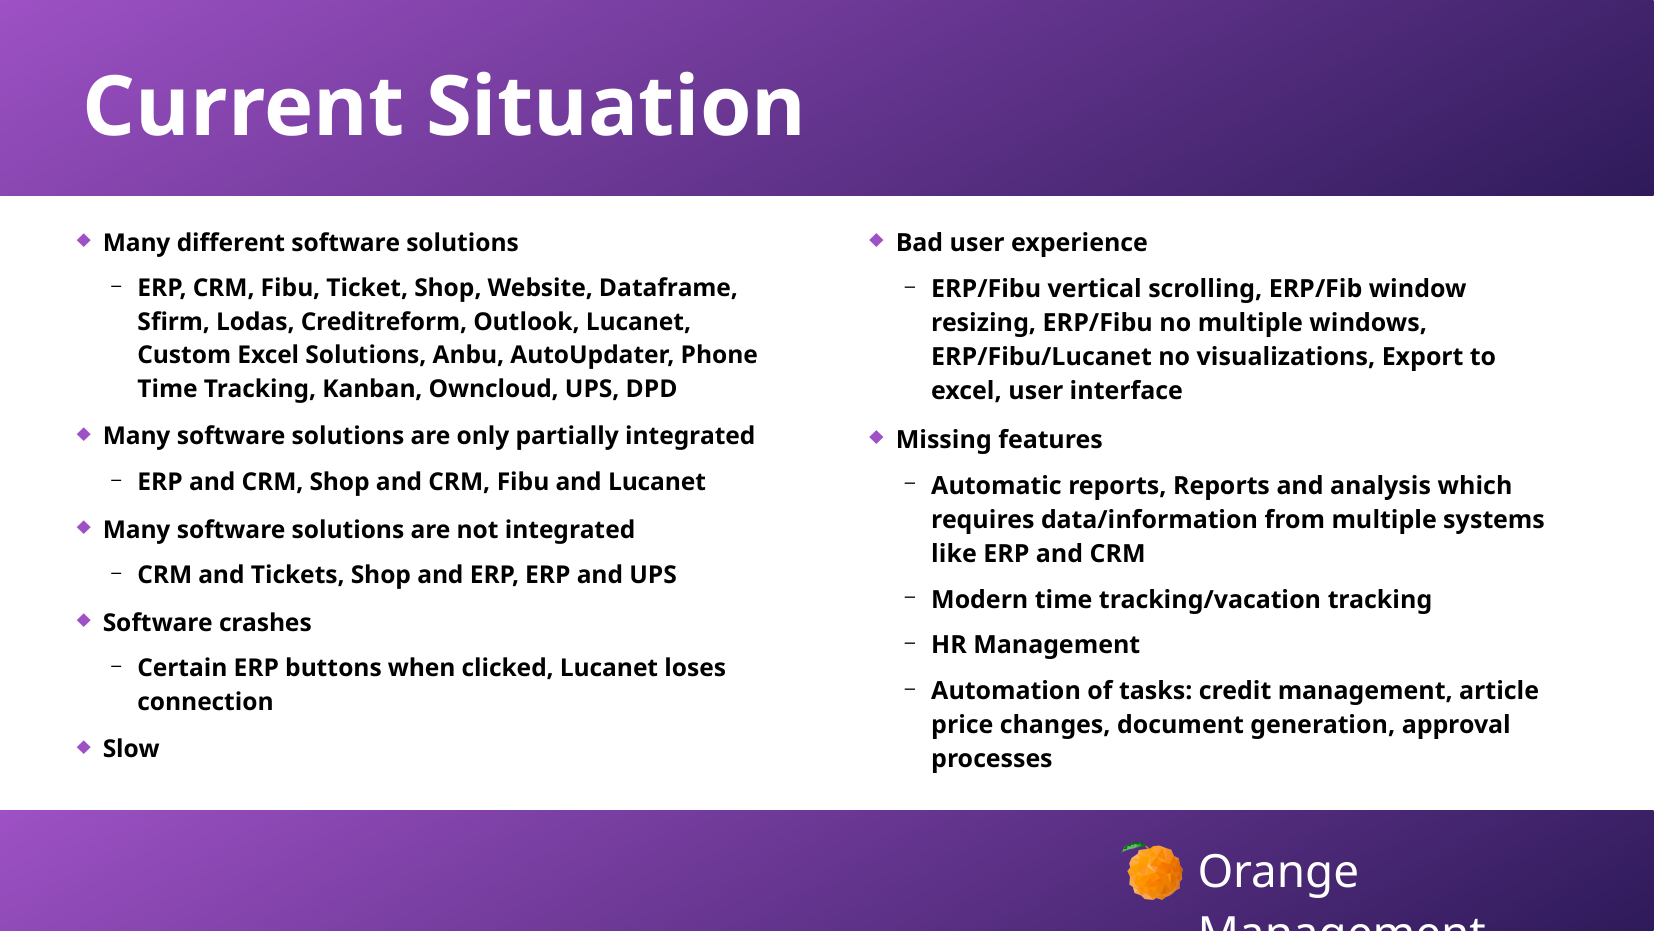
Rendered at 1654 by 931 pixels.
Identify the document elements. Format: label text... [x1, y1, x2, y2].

text_box [1423, 927, 1434, 931]
text_box Orange Management [1182, 830, 1648, 907]
text_box [1205, 921, 1209, 931]
text_box [1450, 927, 1461, 931]
picture [1121, 842, 1182, 901]
text_box [1381, 927, 1391, 931]
title Current Situation [82, 25, 1571, 181]
text_box [1273, 927, 1284, 931]
text_box [0, 0, 1654, 196]
text_box [1326, 927, 1337, 931]
text_box [0, 810, 1654, 931]
text_box [1396, 927, 1407, 931]
list Many different software solutions ERP, CRM, Fibu, Ticket, Shop, Website, Dataframe, Sfirm, Lodas, Creditreform, Outlook, Lucanet, Custom Excel Solutions, Anbu, AutoUpdater, Phone Time Tracking, Kanban, Owncloud, UPS, DPD Many software solutions are only partially integrated ERP and CRM, Shop and CRM, Fibu and Lucanet Many software solutions are not integrated CRM and Tickets, Shop and ERP, ERP and UPS Software crashes Certain ERP buttons when clicked, Lucanet loses connection Slow [68, 225, 768, 781]
text_box [1355, 927, 1366, 931]
list Bad user experience ERP/Fibu vertical scrolling, ERP/Fib window resizing, ERP/Fibu no multiple windows, ERP/Fibu/Lucanet no visualizations, Export to excel, user interface Missing features Automatic reports, Reports and analysis which requires data/information from multiple systems like ERP and CRM Modern time tracking/vacation tracking HR Management Automation of tasks: credit management, article price changes, document generation, approval processes [860, 225, 1561, 781]
